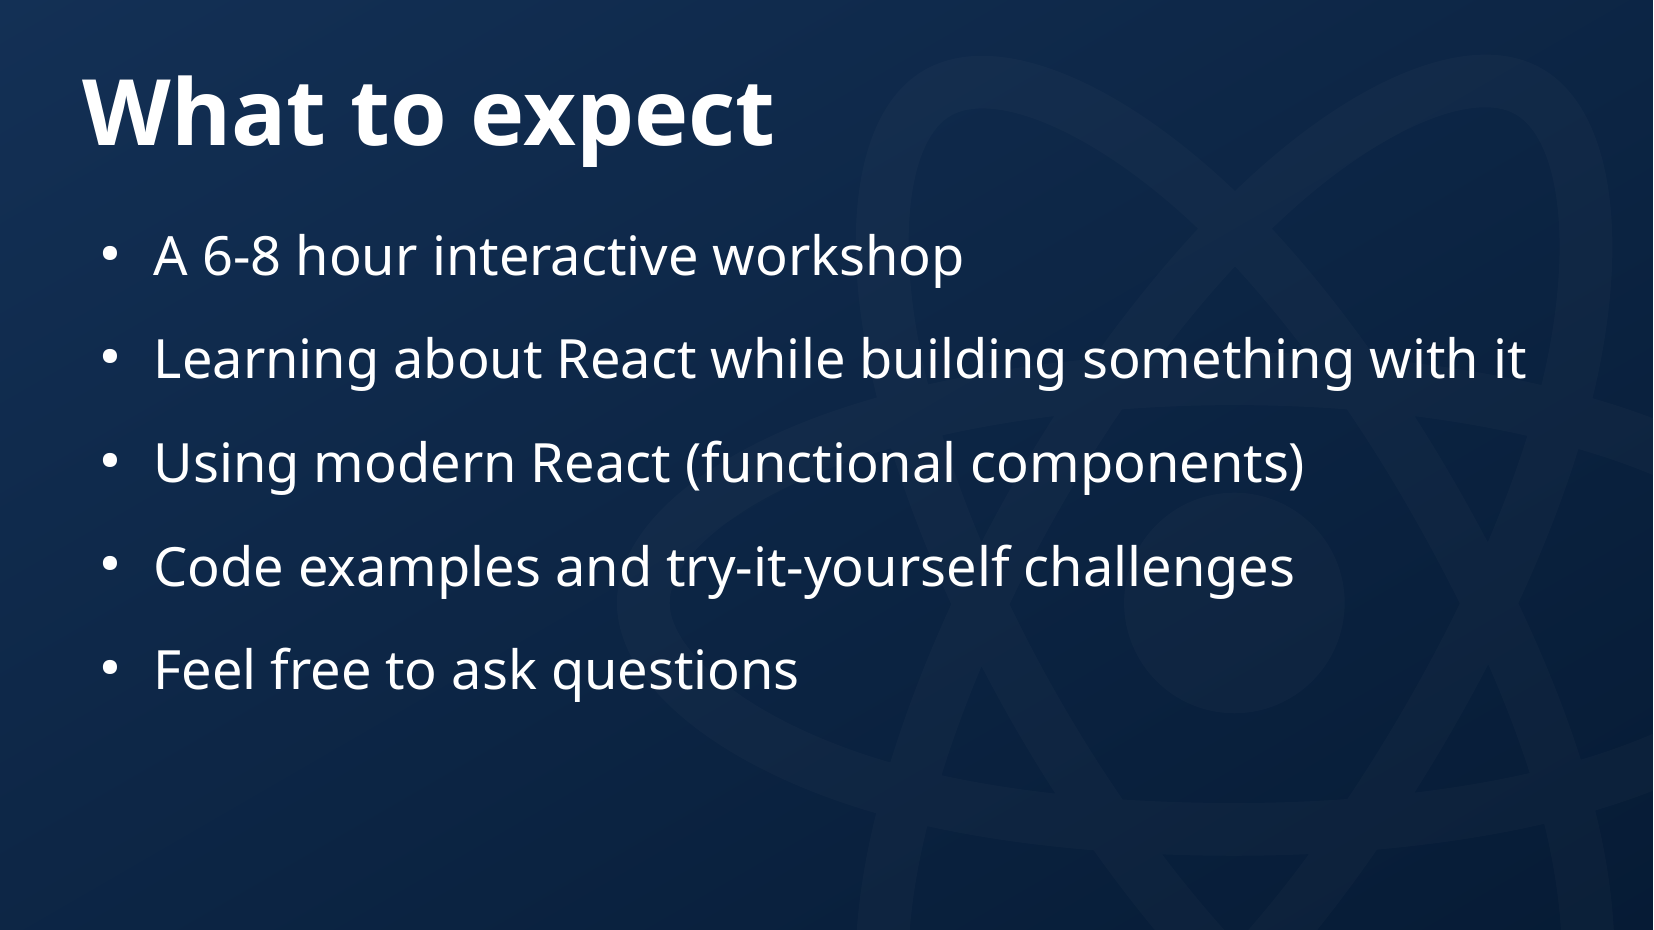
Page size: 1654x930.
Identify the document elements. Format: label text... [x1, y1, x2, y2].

list A 6-8 hour interactive workshop Learning about React while building something with it Using modern React (functional components) Code examples and try-it-yourself challenges Feel free to ask questions [82, 217, 1571, 757]
title What to expect [82, 32, 1571, 188]
